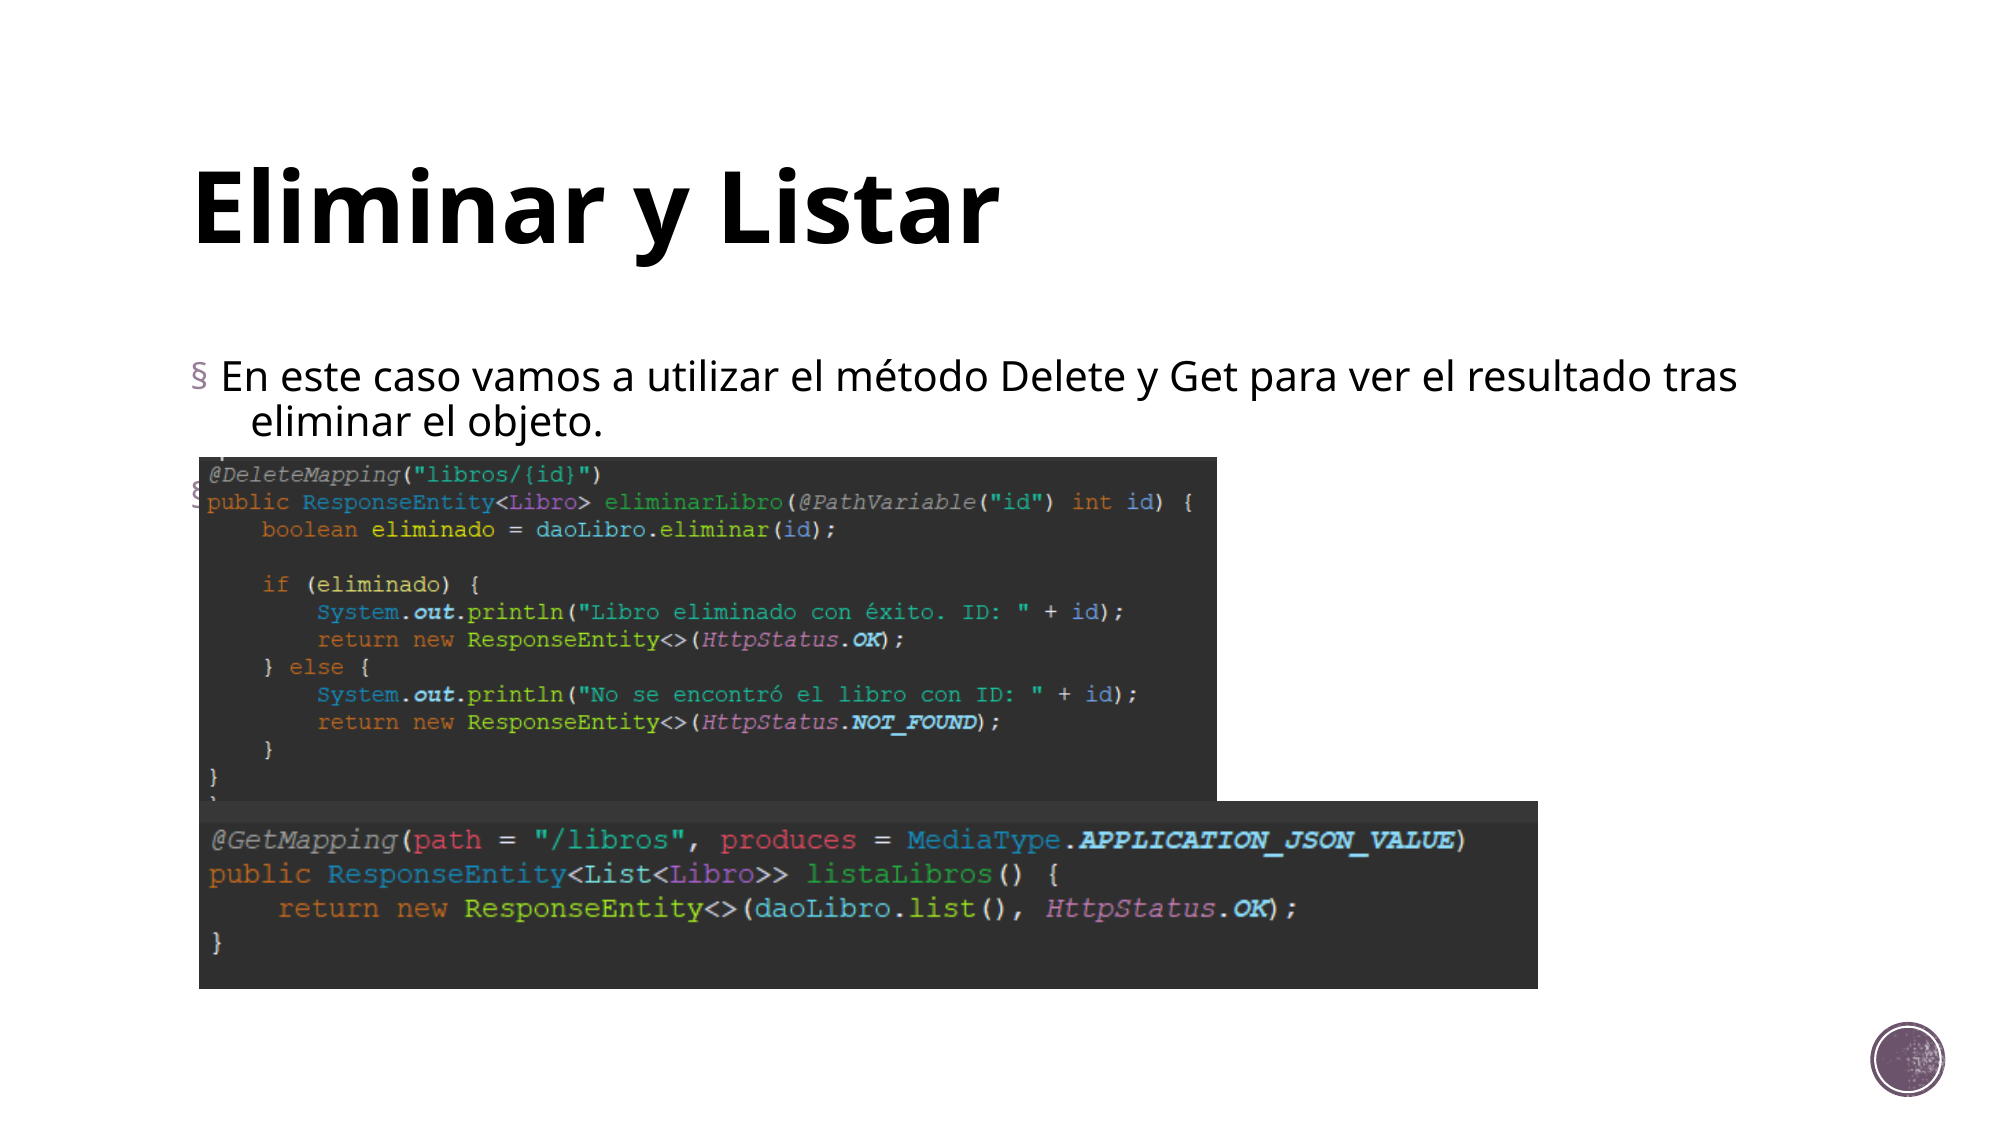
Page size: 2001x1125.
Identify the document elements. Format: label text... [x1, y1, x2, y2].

title Eliminar y Listar [175, 79, 1826, 344]
list En este caso vamos a utilizar el método Delete y Get para ver el resultado tras eliminar el objeto. [175, 348, 1826, 1013]
picture [199, 457, 1538, 989]
